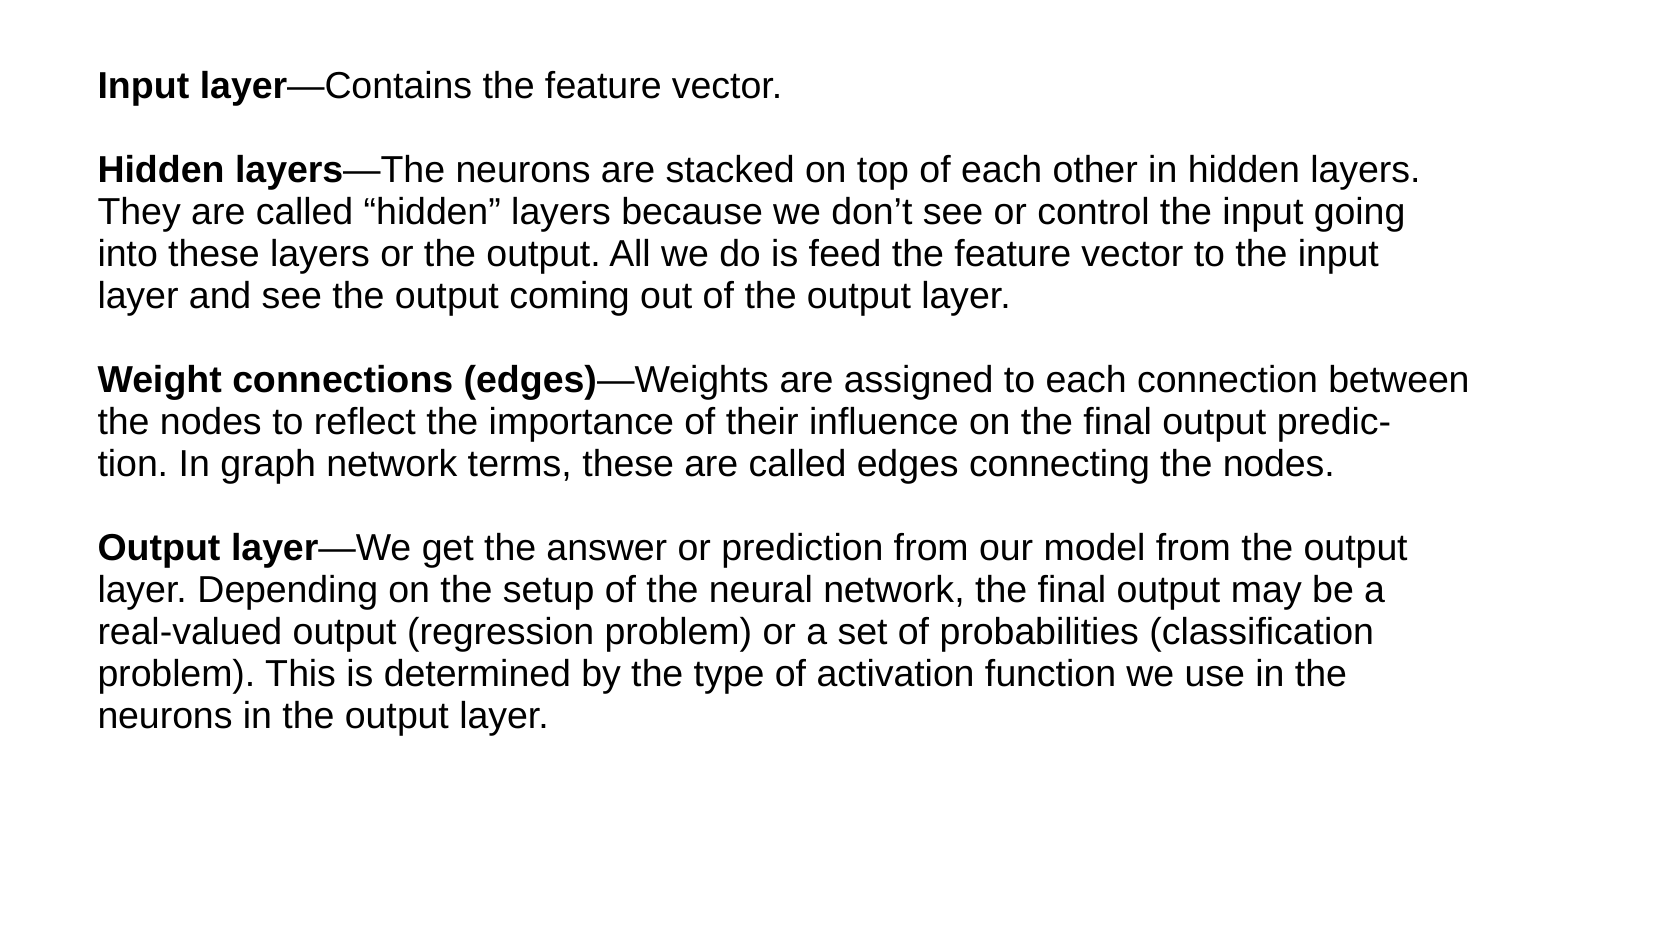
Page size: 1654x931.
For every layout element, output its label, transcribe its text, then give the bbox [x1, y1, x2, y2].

text_box Input layer—Contains the feature vector. Hidden layers—The neurons are stacked on top of each other in hidden layers. They are called “hidden” layers because we don’t see or control the input going into these layers or the output. All we do is feed the feature vector to the input layer and see the output coming out of the output layer. Weight connections (edges)—Weights are assigned to each connection between the nodes to reflect the importance of their influence on the final output predic- tion. In graph network terms, these are called edges connecting the nodes. Output layer—We get the answer or prediction from our model from the output layer. Depending on the setup of the neural network, the final output may be a real-valued output (regression problem) or a set of probabilities (classification problem). This is determined by the type of activation function we use in the neurons in the output layer. [82, 57, 1511, 745]
